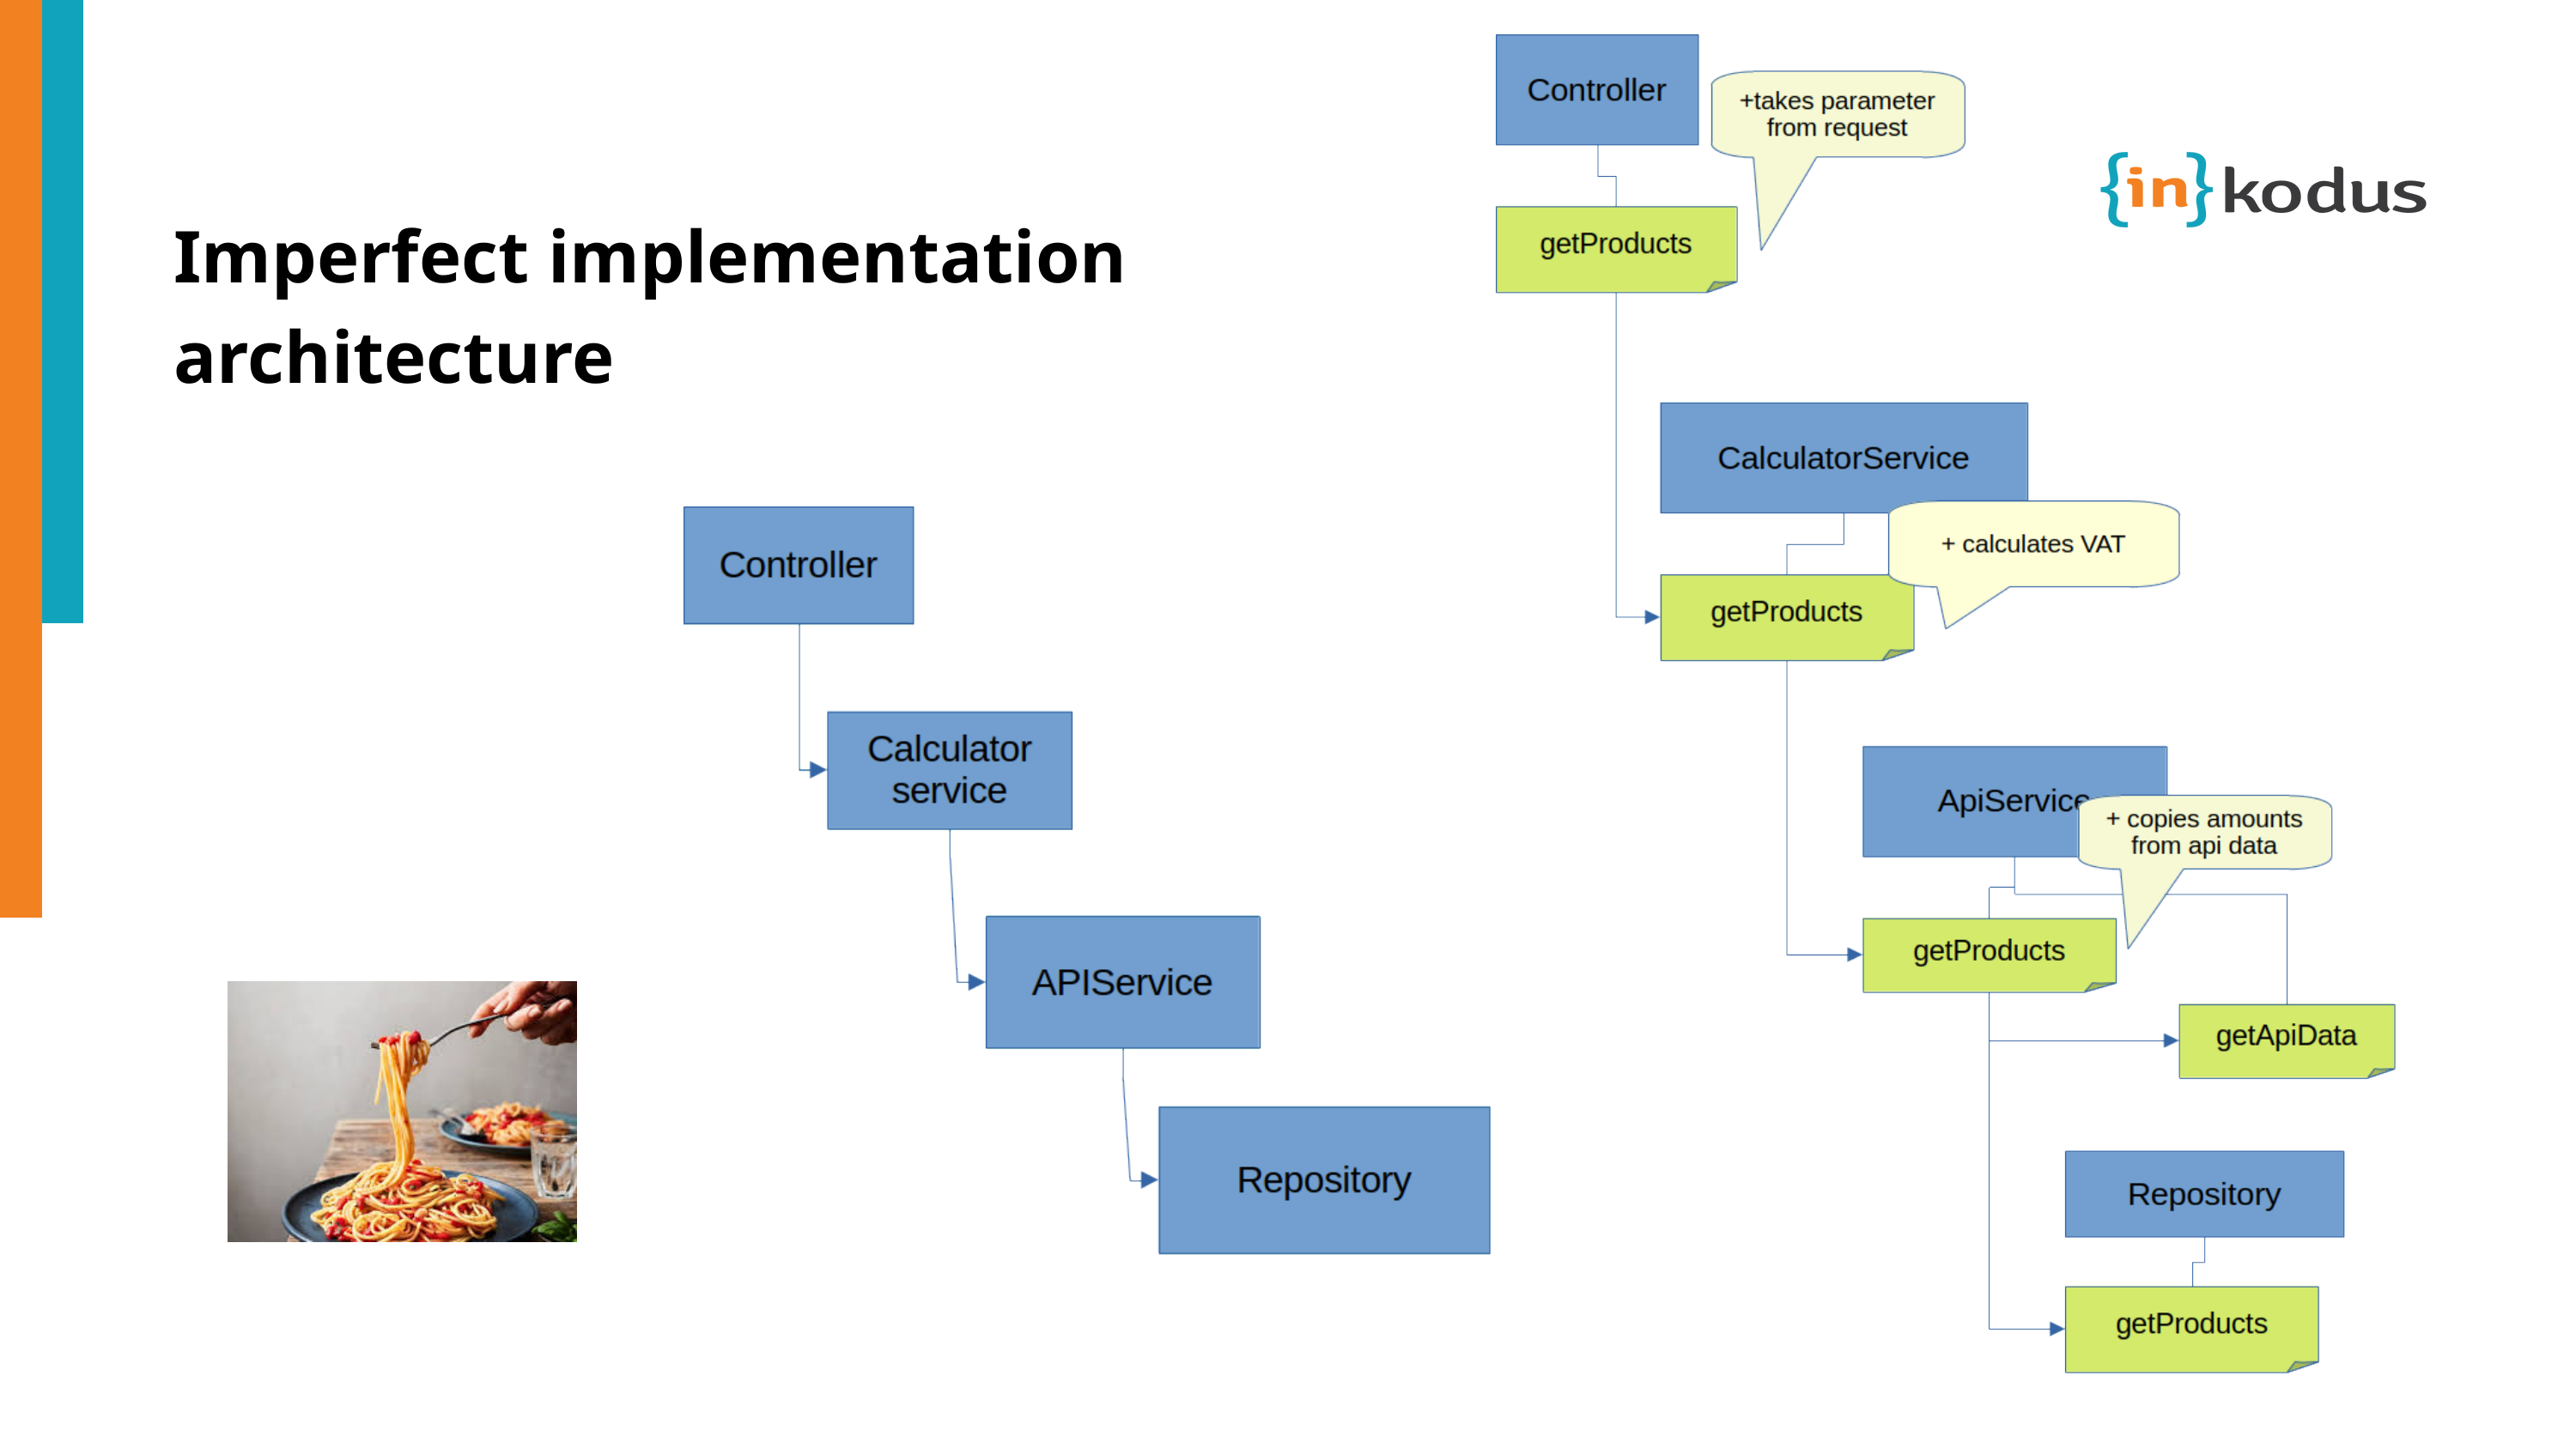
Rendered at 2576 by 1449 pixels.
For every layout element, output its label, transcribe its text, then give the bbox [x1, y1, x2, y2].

text_box [0, 0, 83, 918]
picture [683, 34, 2458, 1395]
text_box Imperfect implementation architecture [173, 197, 1496, 397]
picture [228, 981, 577, 1242]
